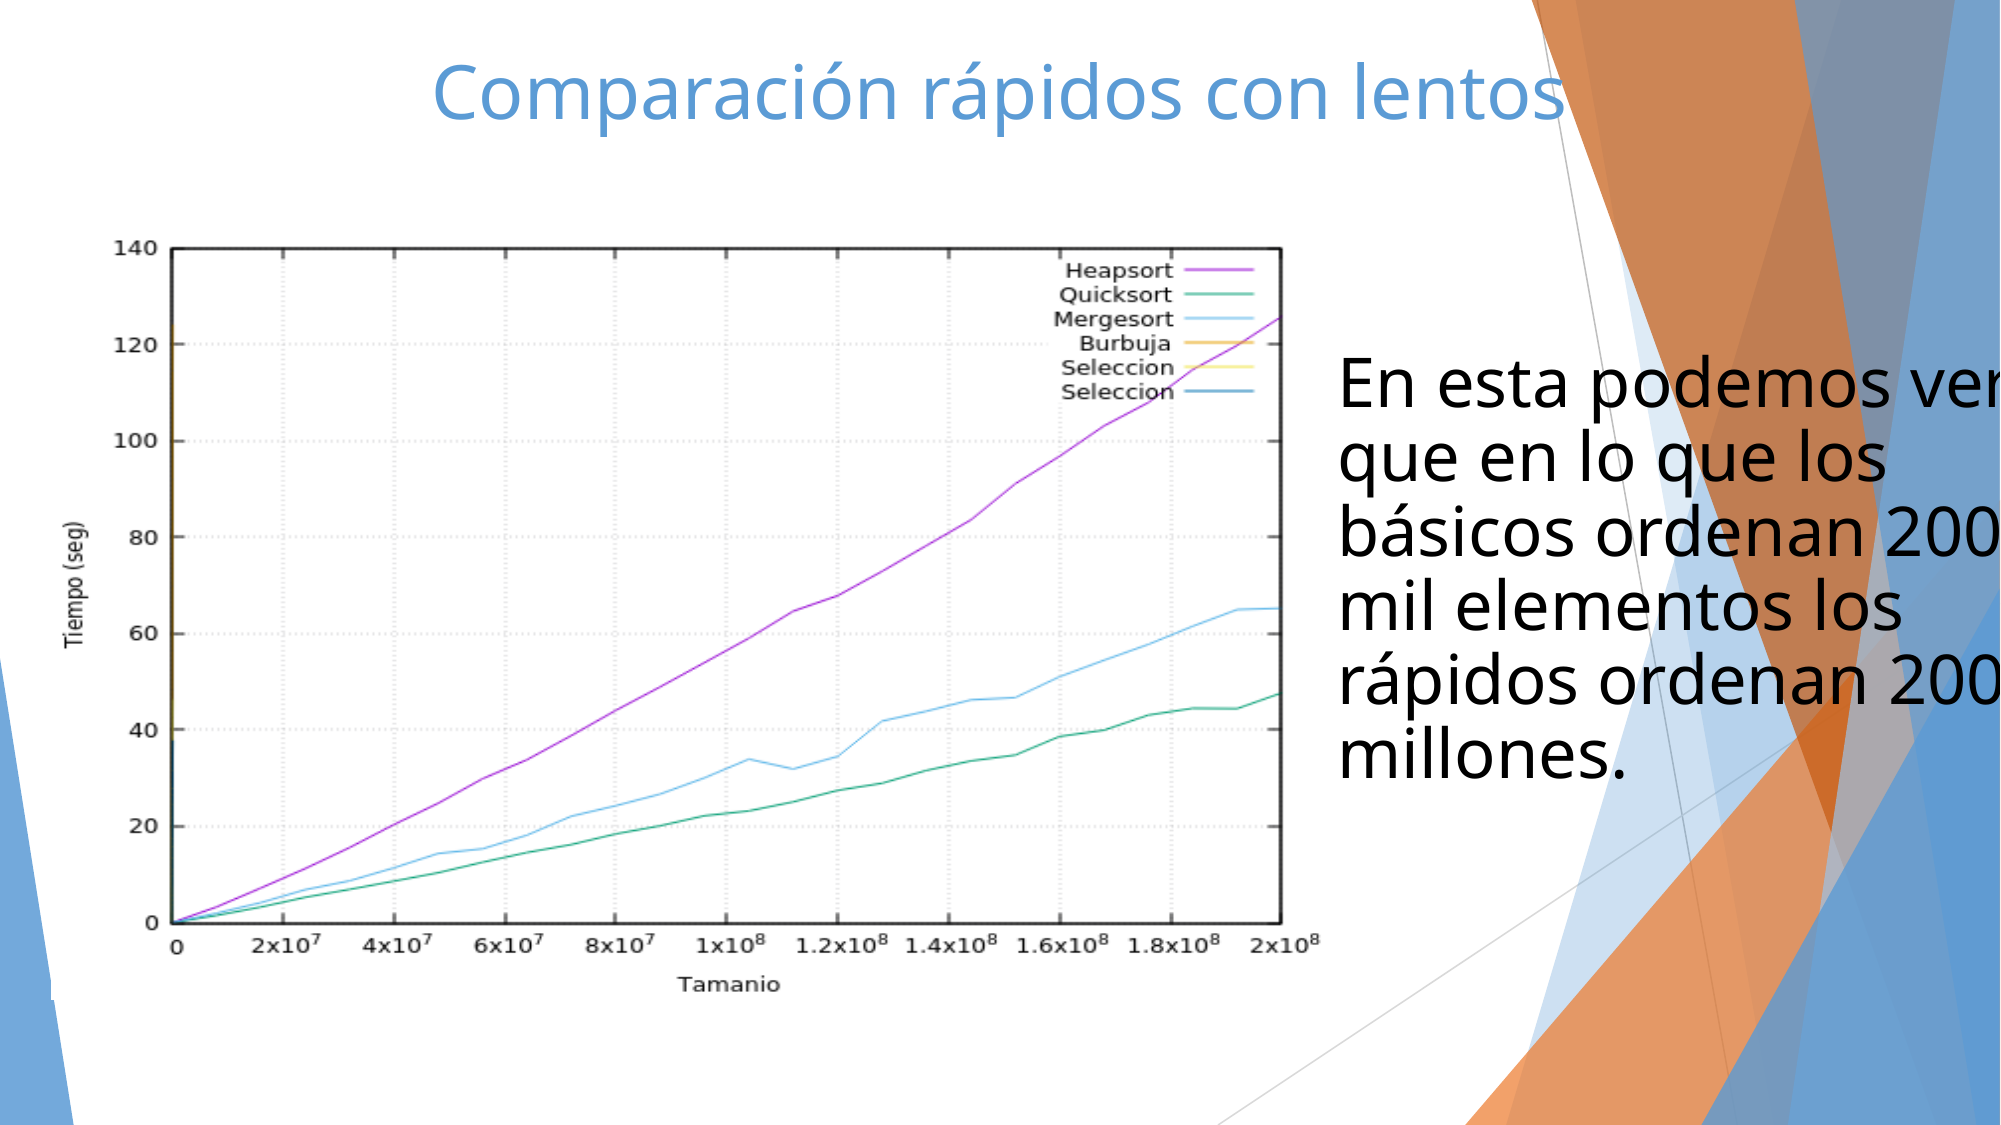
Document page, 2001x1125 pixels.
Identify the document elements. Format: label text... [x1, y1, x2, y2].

title Comparación rápidos con lentos [0, 36, 2000, 148]
text_box En esta podemos ver que en lo que los básicos ordenan 200 mil elementos los rápidos ordenan 200 millones. [1322, 340, 2000, 806]
picture [51, 223, 1323, 1001]
